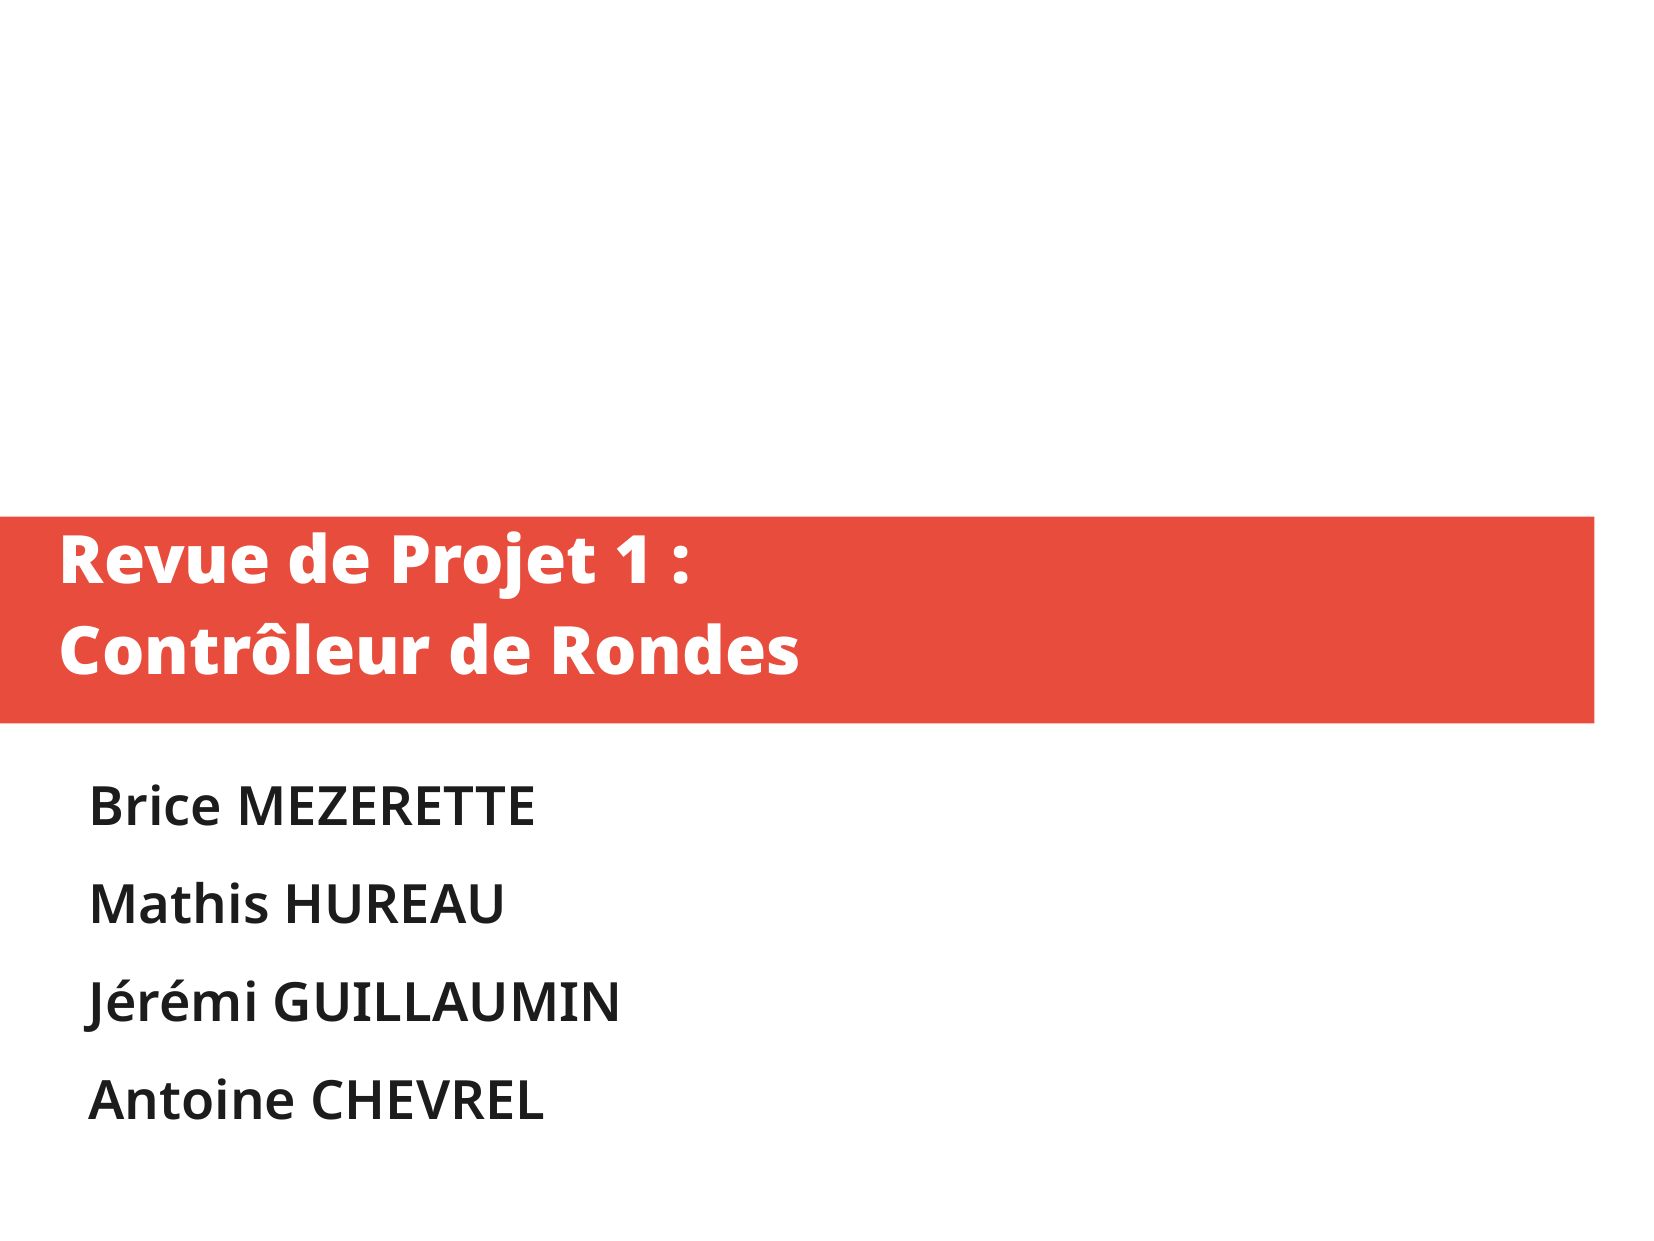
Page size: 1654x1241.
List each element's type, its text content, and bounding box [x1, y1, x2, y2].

list Brice MEZERETTE Mathis HUREAU Jérémi GUILLAUMIN Antoine CHEVREL [88, 767, 1595, 1182]
title Revue de Projet 1 : Contrôleur de Rondes [59, 546, 1595, 694]
